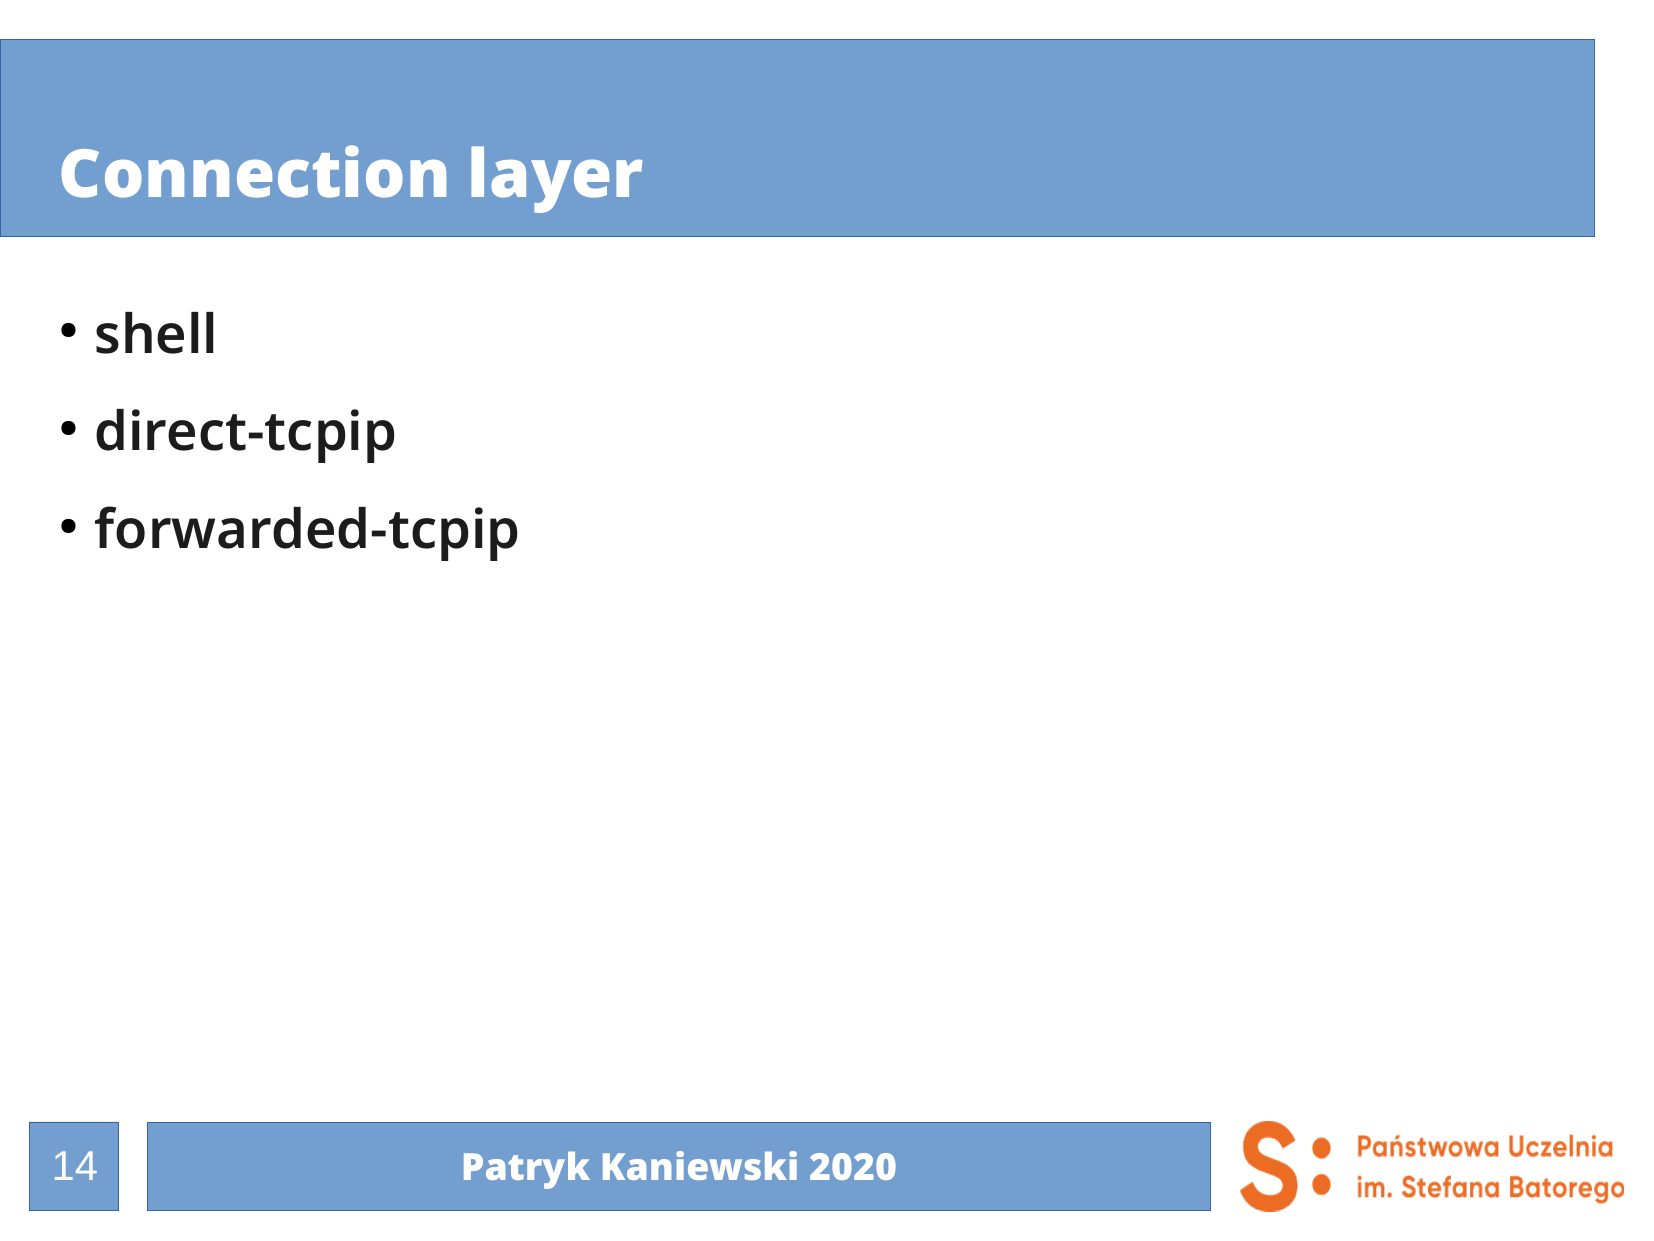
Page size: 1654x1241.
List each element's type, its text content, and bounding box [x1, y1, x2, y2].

picture [1240, 1121, 1625, 1212]
list shell direct-tcpip forwarded-tcpip [59, 295, 1565, 1015]
title Connection layer [59, 59, 1595, 217]
